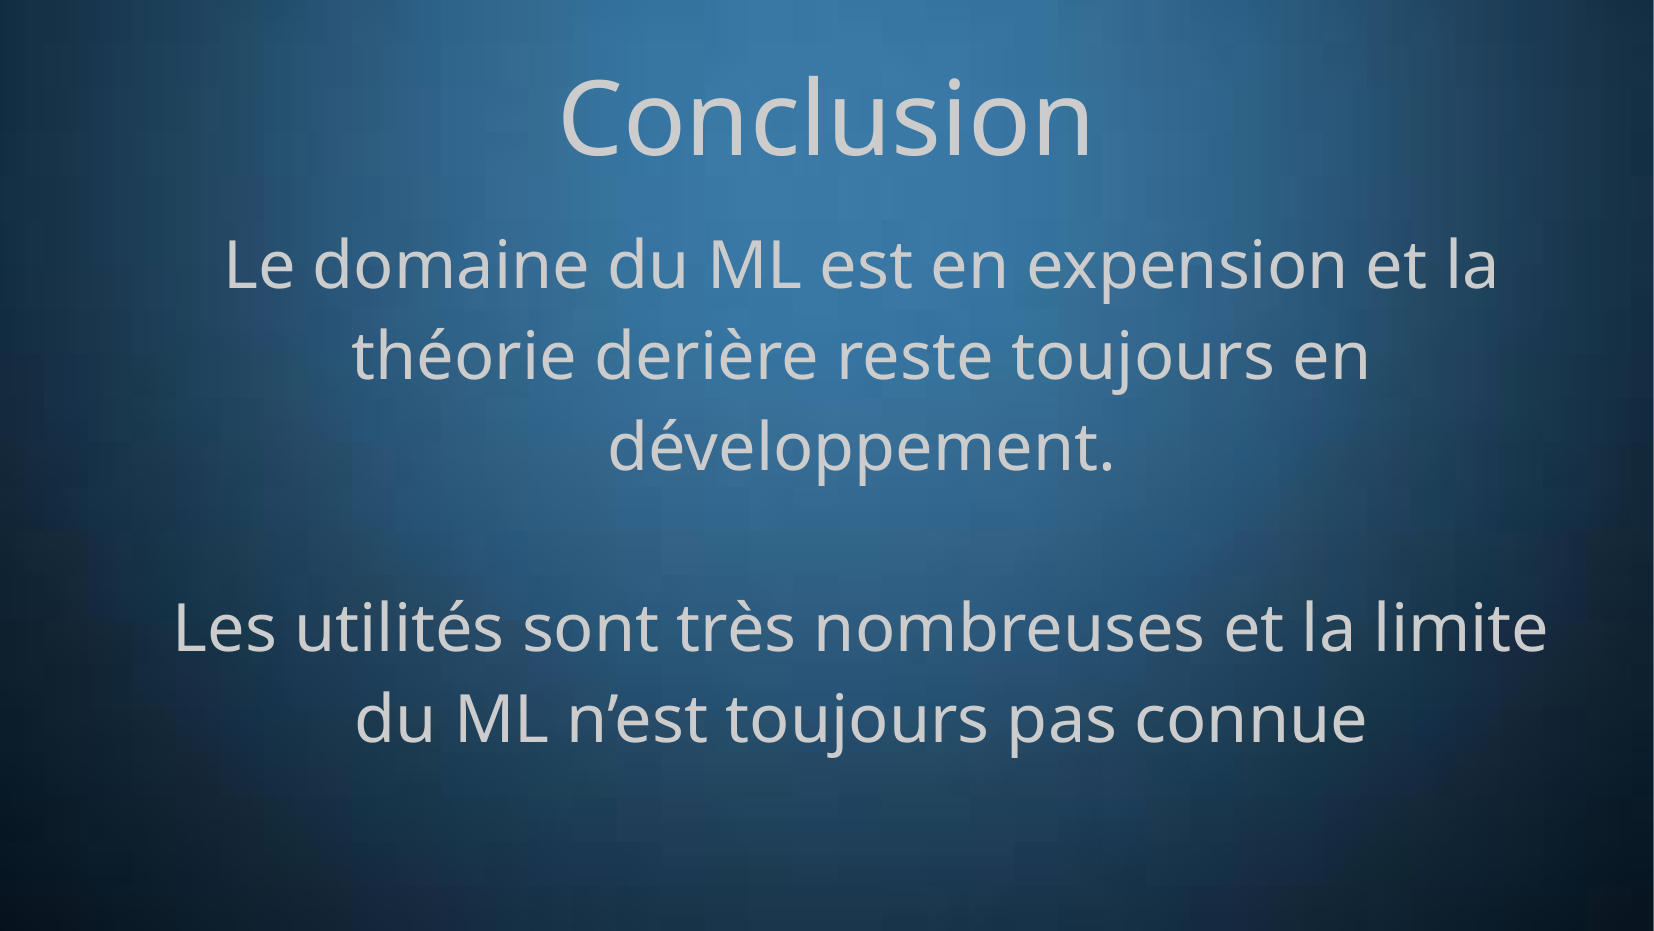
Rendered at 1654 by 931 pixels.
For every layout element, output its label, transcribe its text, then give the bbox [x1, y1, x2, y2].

picture [0, 0, 1654, 931]
list Le domaine du ML est en expension et la théorie derière reste toujours en développement. Les utilités sont très nombreuses et la limite du ML n’est toujours pas connue [82, 217, 1571, 898]
title Conclusion [82, 37, 1571, 193]
